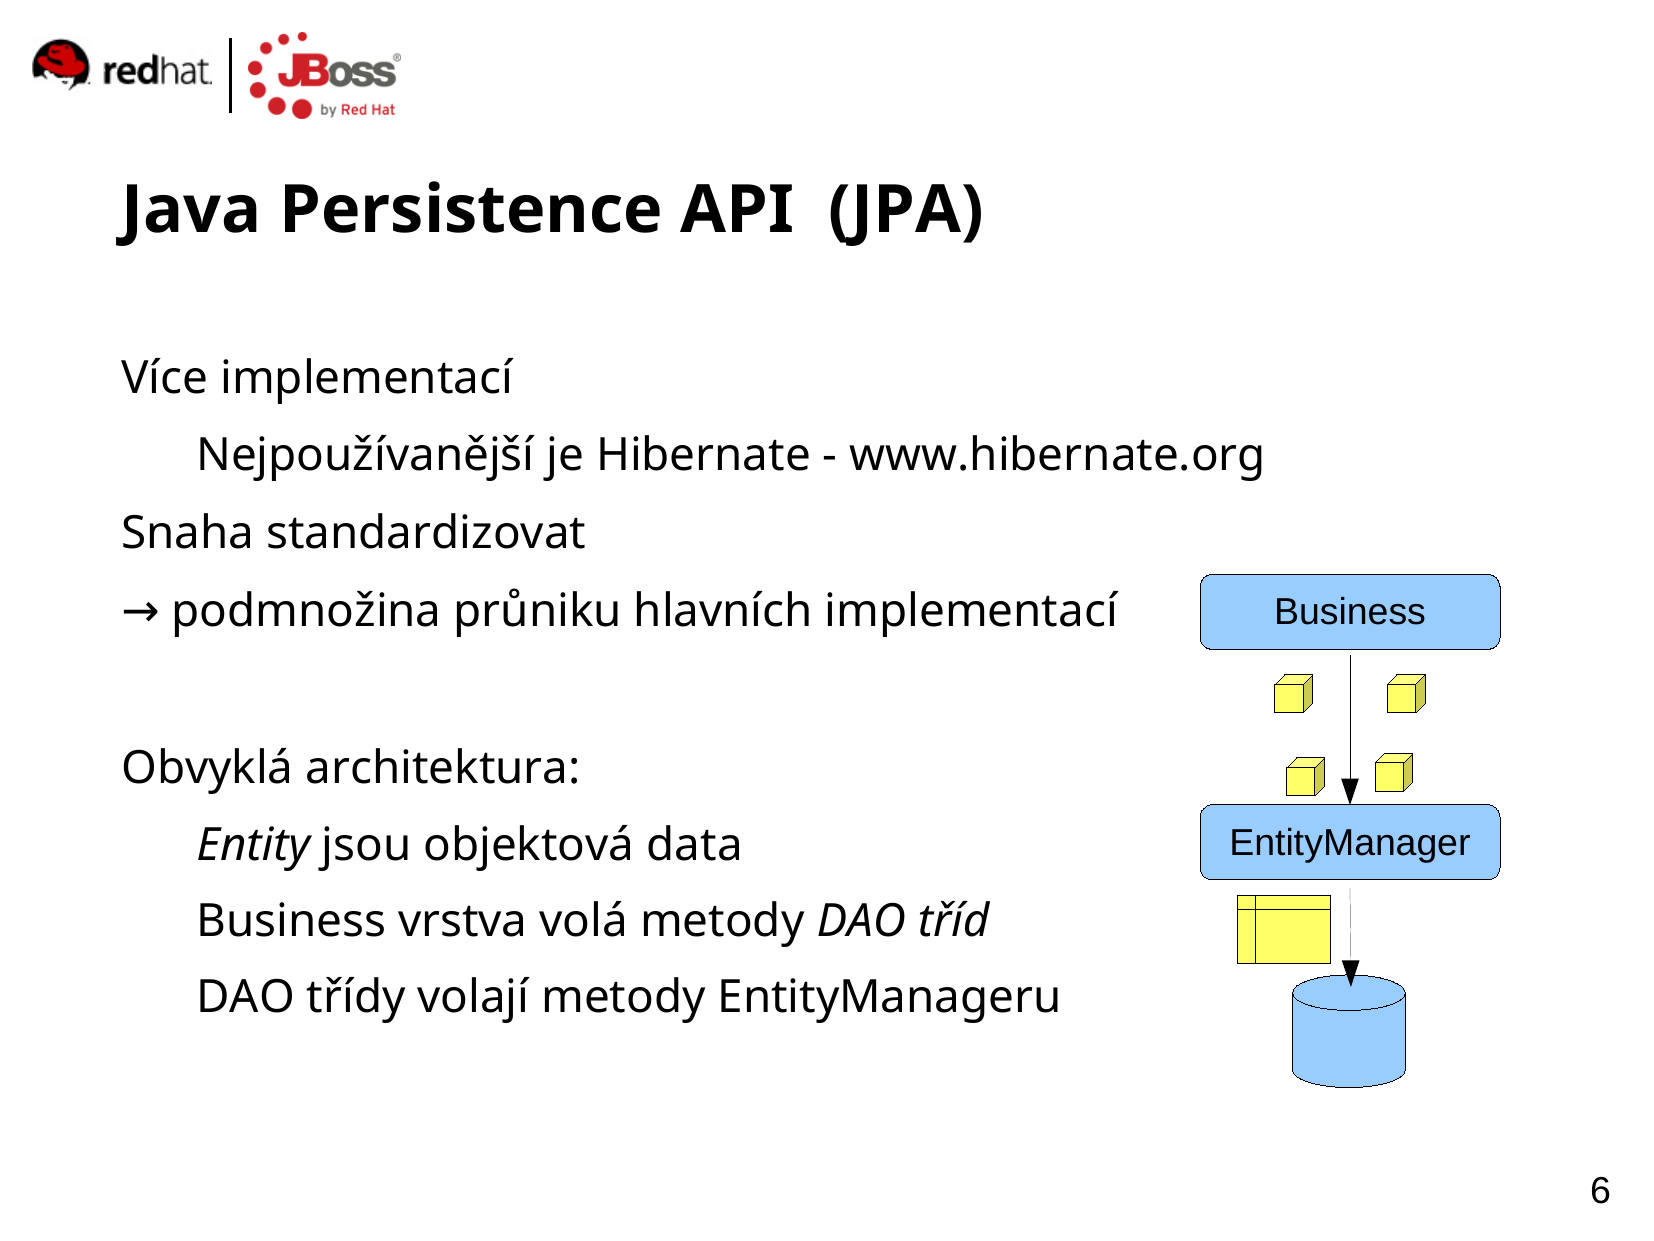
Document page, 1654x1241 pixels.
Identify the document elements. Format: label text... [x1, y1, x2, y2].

text_box Business [1200, 574, 1501, 650]
list Více implementací Nejpoužívanější je Hibernate - www.hibernate.org Snaha standardizovat → podmnožina průniku hlavních implementací Obvyklá architektura: Entity jsou objektová data Business vrstva volá metody DAO tříd DAO třídy volají metody EntityManageru [121, 344, 1534, 1112]
picture [248, 32, 401, 102]
text_box [1162, 487, 1538, 1200]
title Java Persistence API (JPA) [121, 102, 1534, 311]
picture [31, 37, 212, 98]
text_box EntityManager [1200, 804, 1501, 880]
